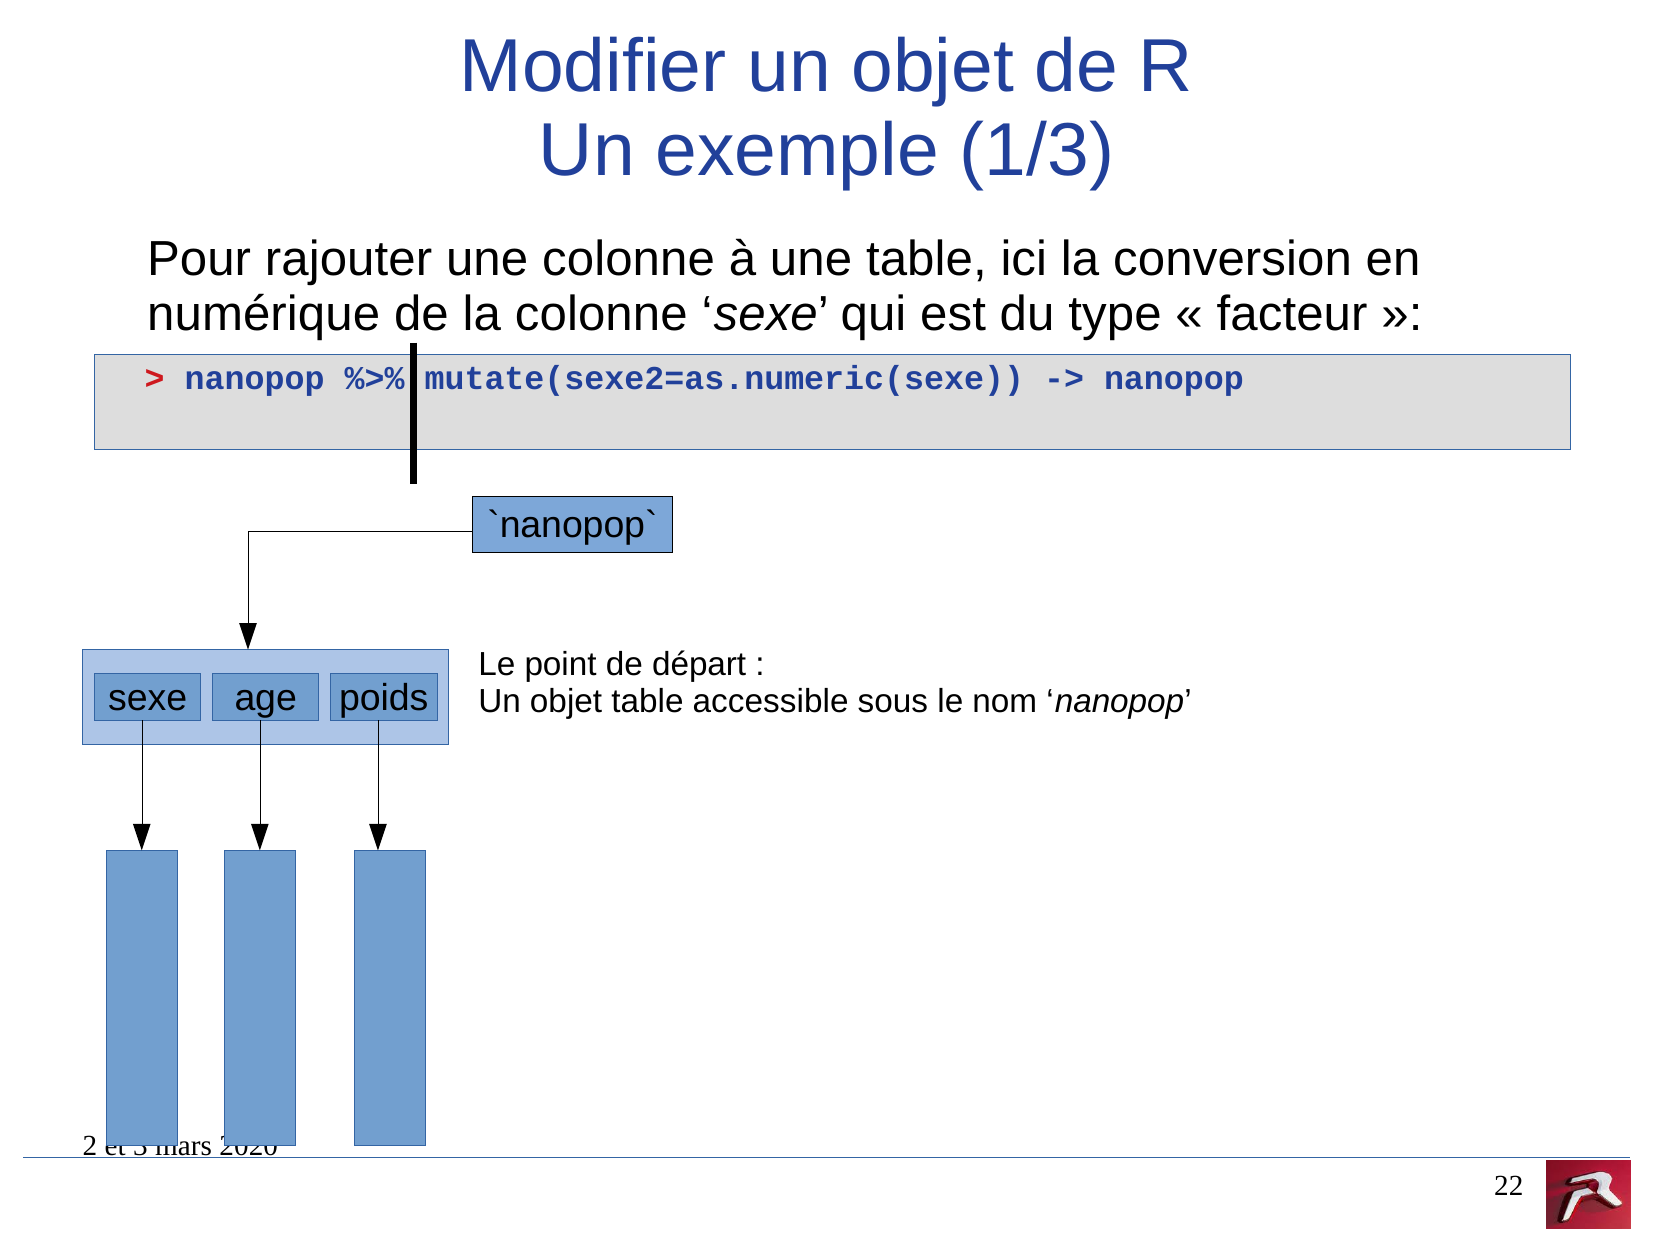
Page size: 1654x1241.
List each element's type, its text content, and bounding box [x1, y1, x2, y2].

text_box [106, 850, 178, 1146]
text_box > nanopop %>% mutate(sexe2=as.numeric(sexe)) -> nanopop [417, 354, 1571, 450]
text_box `nanopop` [472, 496, 673, 553]
picture [1546, 1160, 1631, 1229]
text_box [354, 850, 426, 1146]
text_box > nanopop %>% mutate(sexe2=as.numeric(sexe)) -> nanopop [94, 354, 410, 450]
text_box sexe [94, 673, 201, 721]
text_box age [212, 673, 319, 721]
text_box [224, 850, 296, 1146]
text_box [82, 649, 449, 745]
text_box poids [330, 673, 438, 721]
title Modifier un objet de R Un exemple (1/3) [82, 23, 1571, 192]
list Pour rajouter une colonne à une table, ici la conversion en numérique de la colonne ‘sexe’ qui est du type « facteur »: [82, 231, 1571, 343]
text_box Le point de départ : Un objet table accessible sous le nom ‘nanopop’ [463, 637, 1207, 727]
